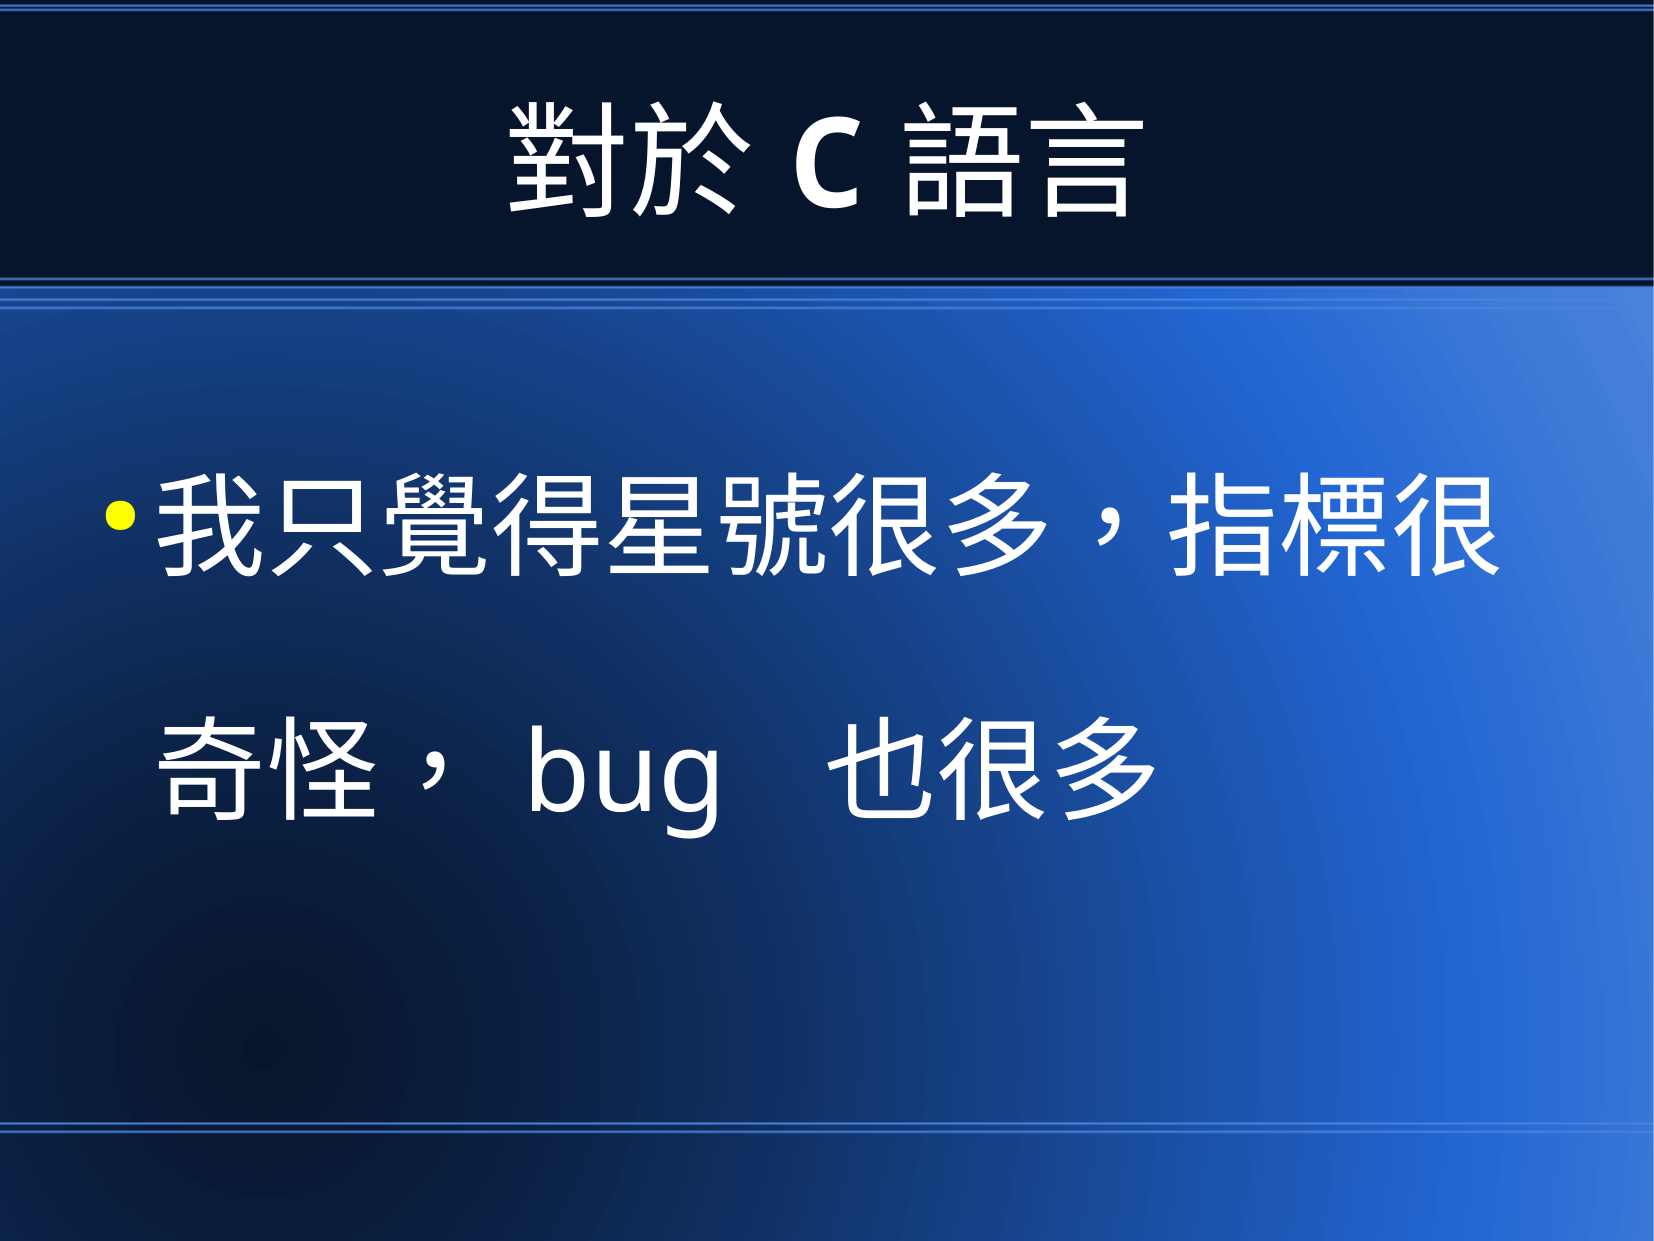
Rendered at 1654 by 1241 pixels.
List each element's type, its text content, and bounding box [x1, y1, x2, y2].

picture [0, 0, 1654, 1241]
list 我只覺得星號很多，指標很奇怪，bug 也很多 [82, 355, 1571, 1241]
title 對於C語言 [82, 49, 1571, 257]
